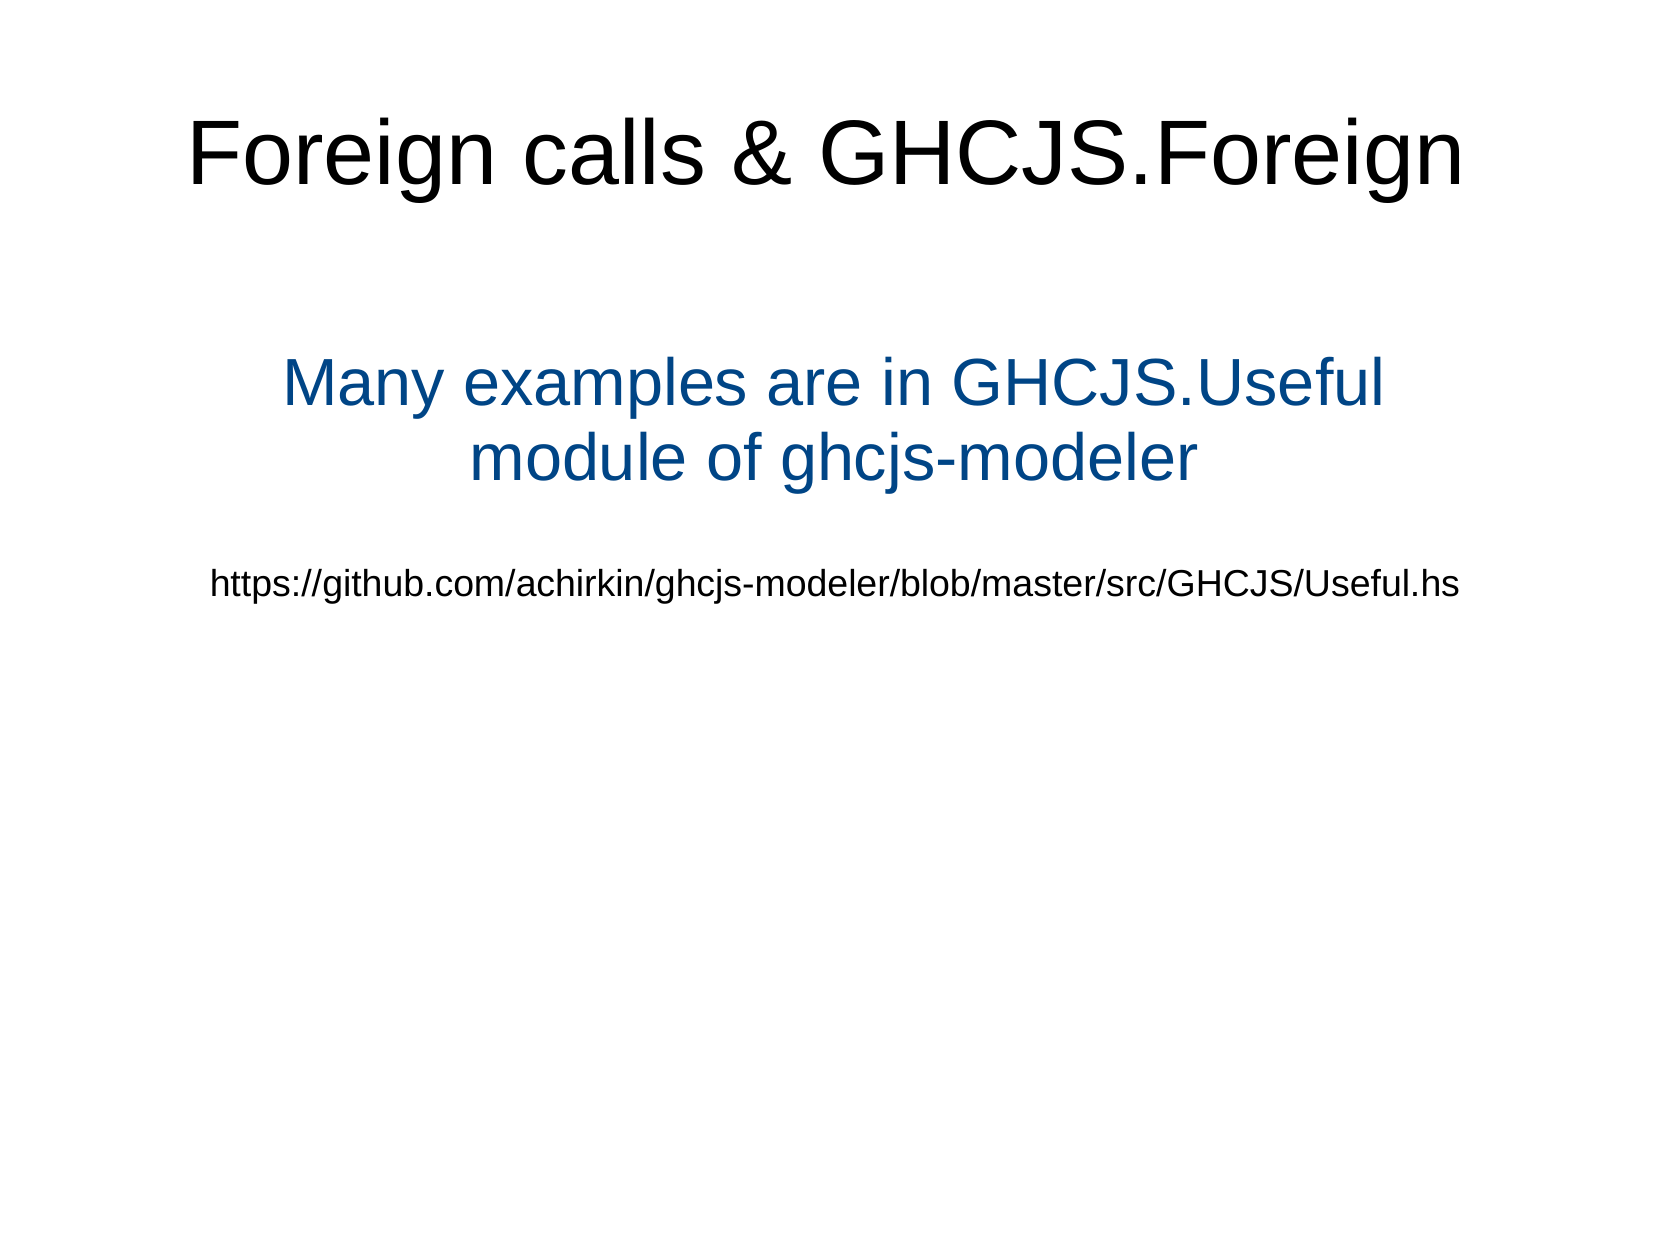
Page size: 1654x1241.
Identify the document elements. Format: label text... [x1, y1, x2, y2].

text_box https://github.com/achirkin/ghcjs-modeler/blob/master/src/GHCJS/Useful.hs [195, 555, 1476, 612]
title Foreign calls & GHCJS.Foreign [82, 49, 1571, 257]
list Many examples are in GHCJS.Useful module of ghcjs-modeler [112, 345, 1486, 1065]
